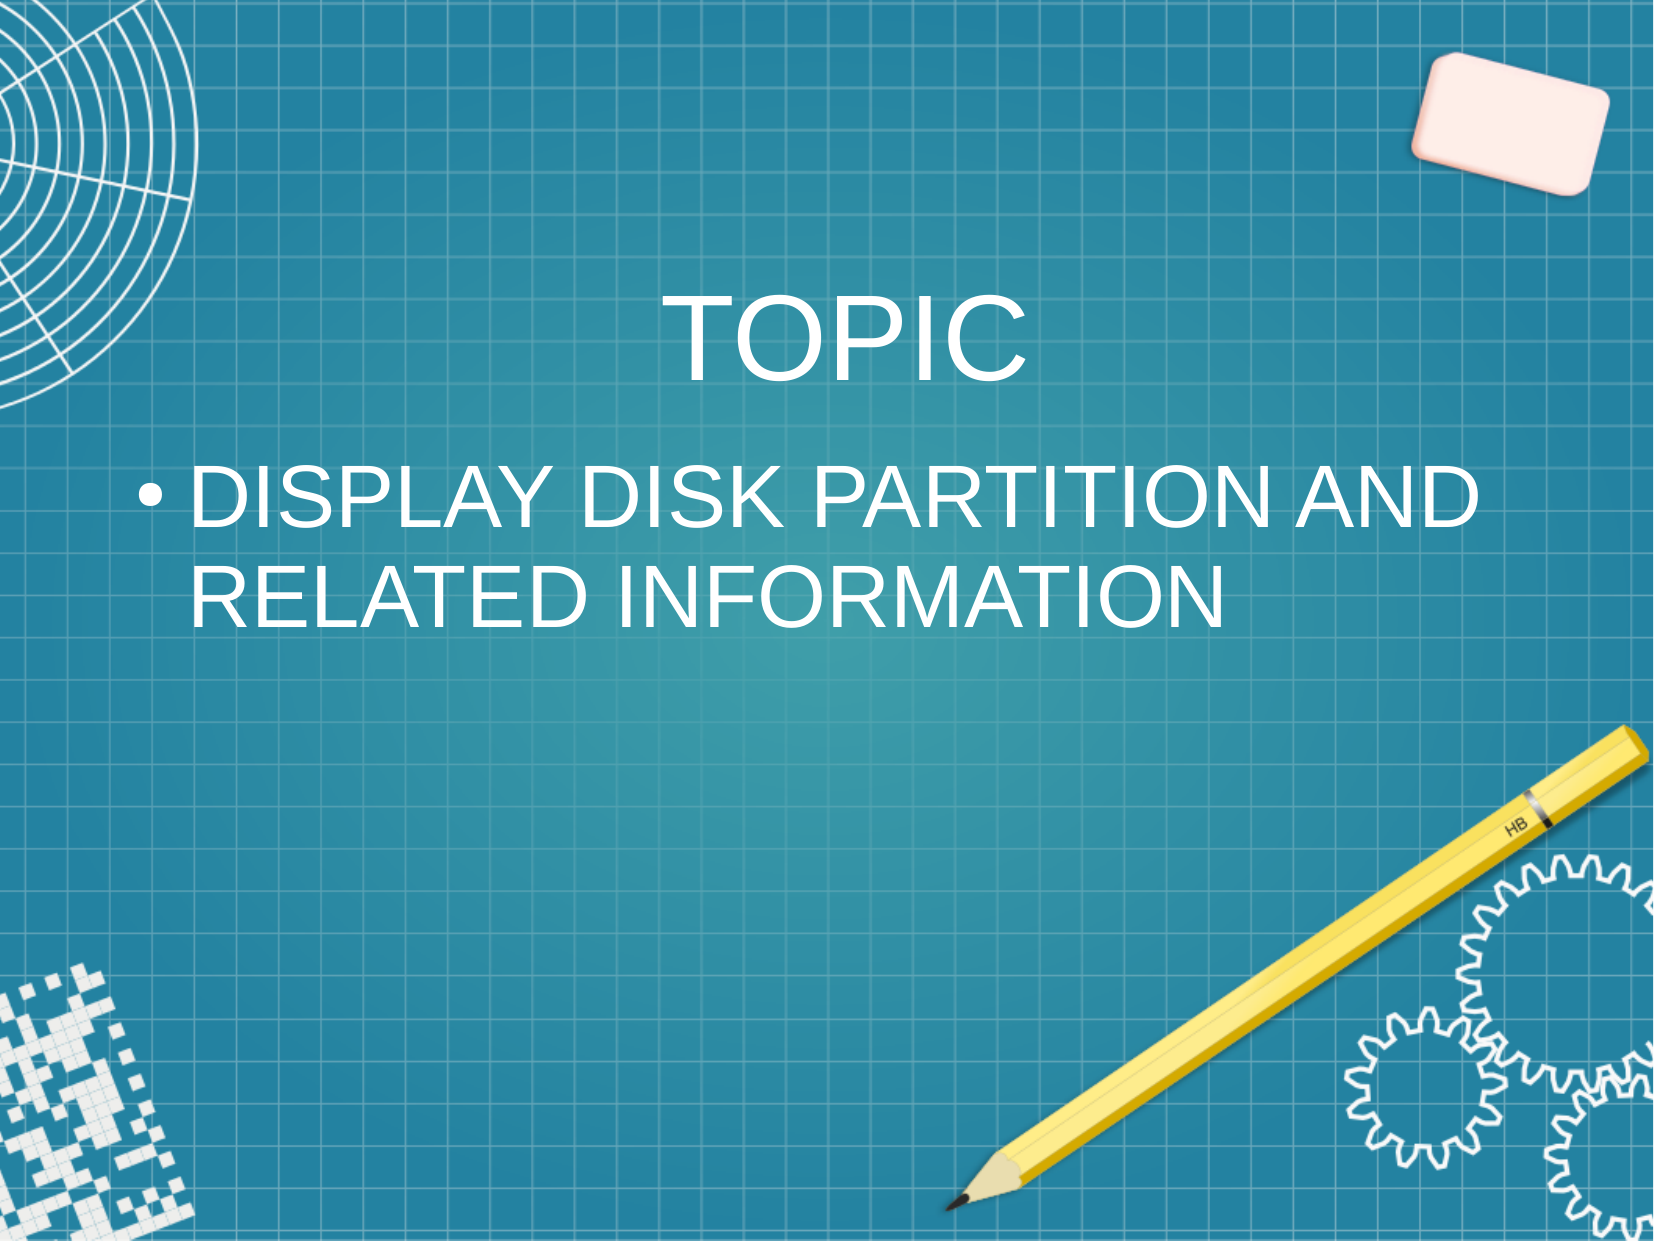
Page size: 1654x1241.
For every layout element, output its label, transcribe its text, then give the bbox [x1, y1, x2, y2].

title TOPIC [101, 196, 1590, 481]
list DISPLAY DISK PARTITION AND RELATED INFORMATION [116, 447, 1605, 1051]
picture [0, 0, 1654, 1241]
